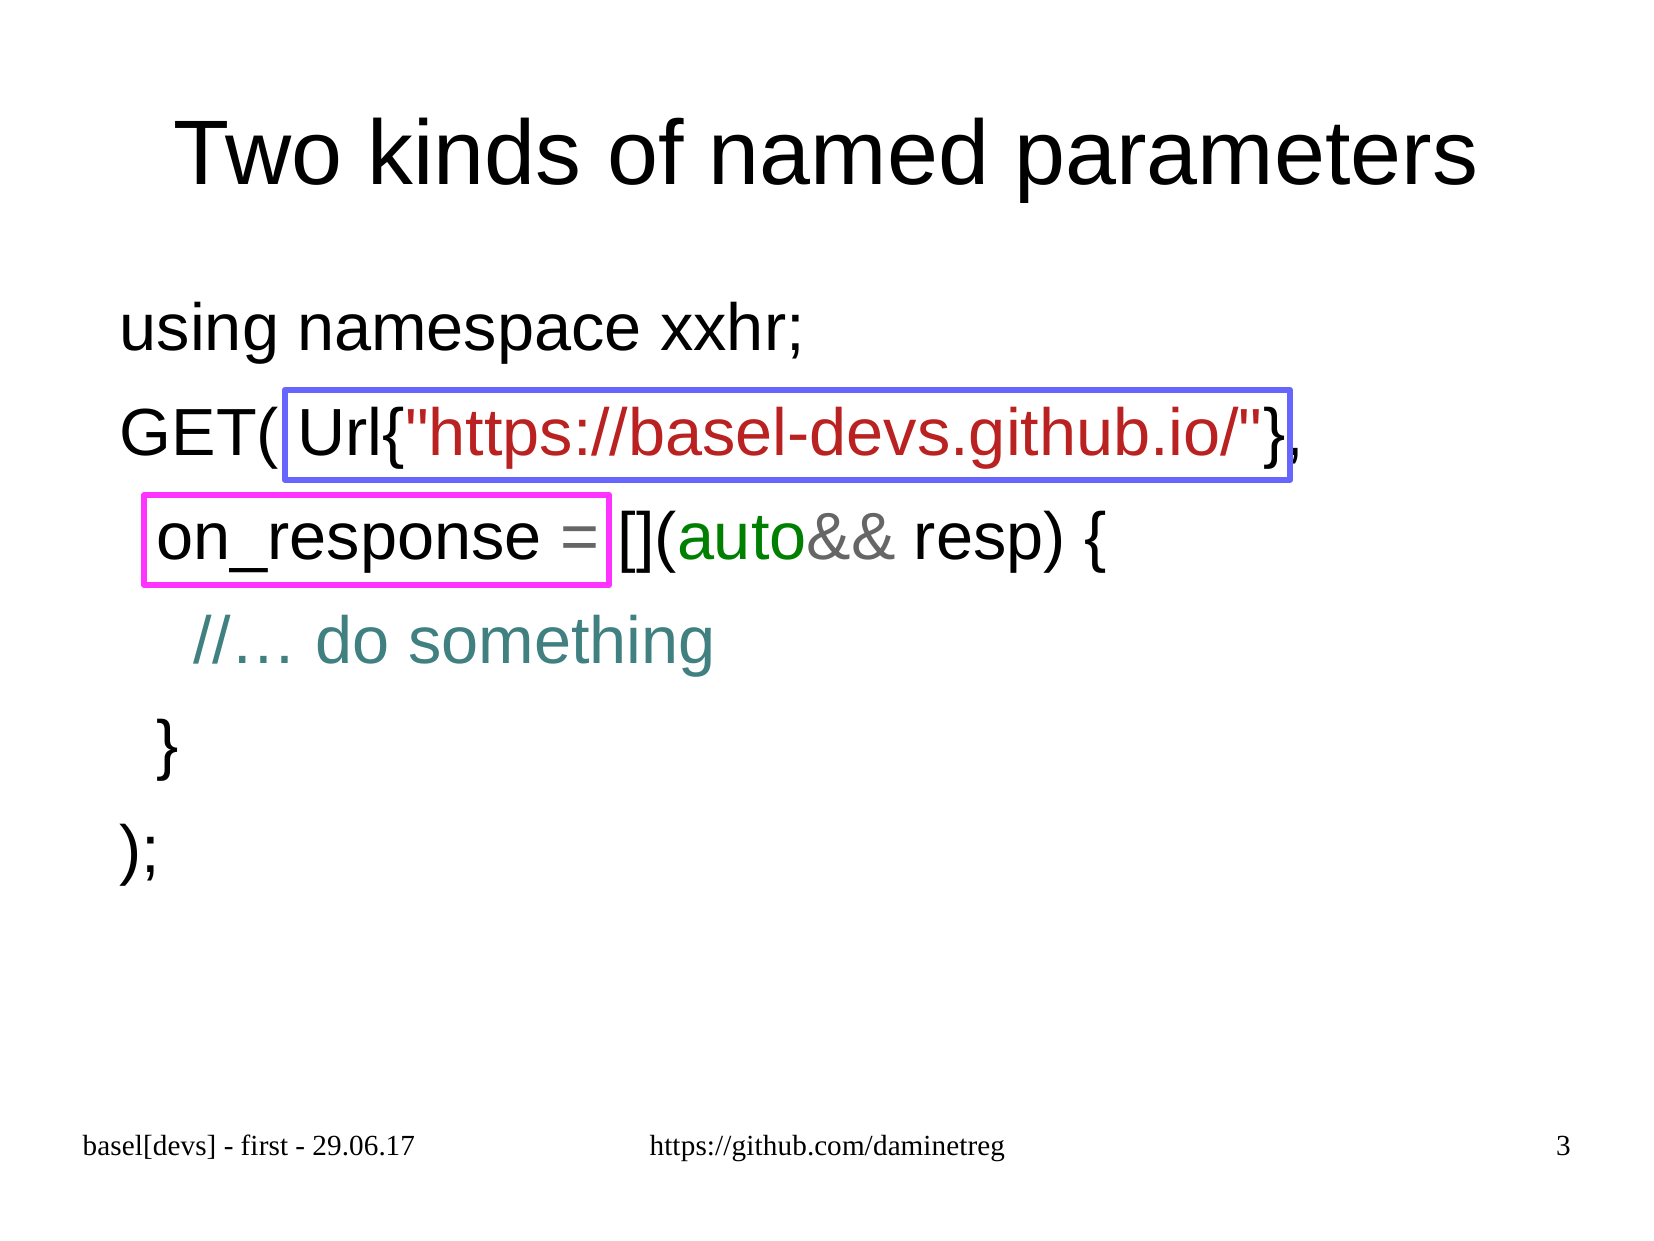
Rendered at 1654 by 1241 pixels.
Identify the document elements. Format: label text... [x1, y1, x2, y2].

list using namespace xxhr; GET( Url{"https://basel-devs.github.io/"}, on_response = [](auto&& resp) { //… do something } ); [82, 290, 1571, 1010]
title Two kinds of named parameters [82, 49, 1571, 257]
